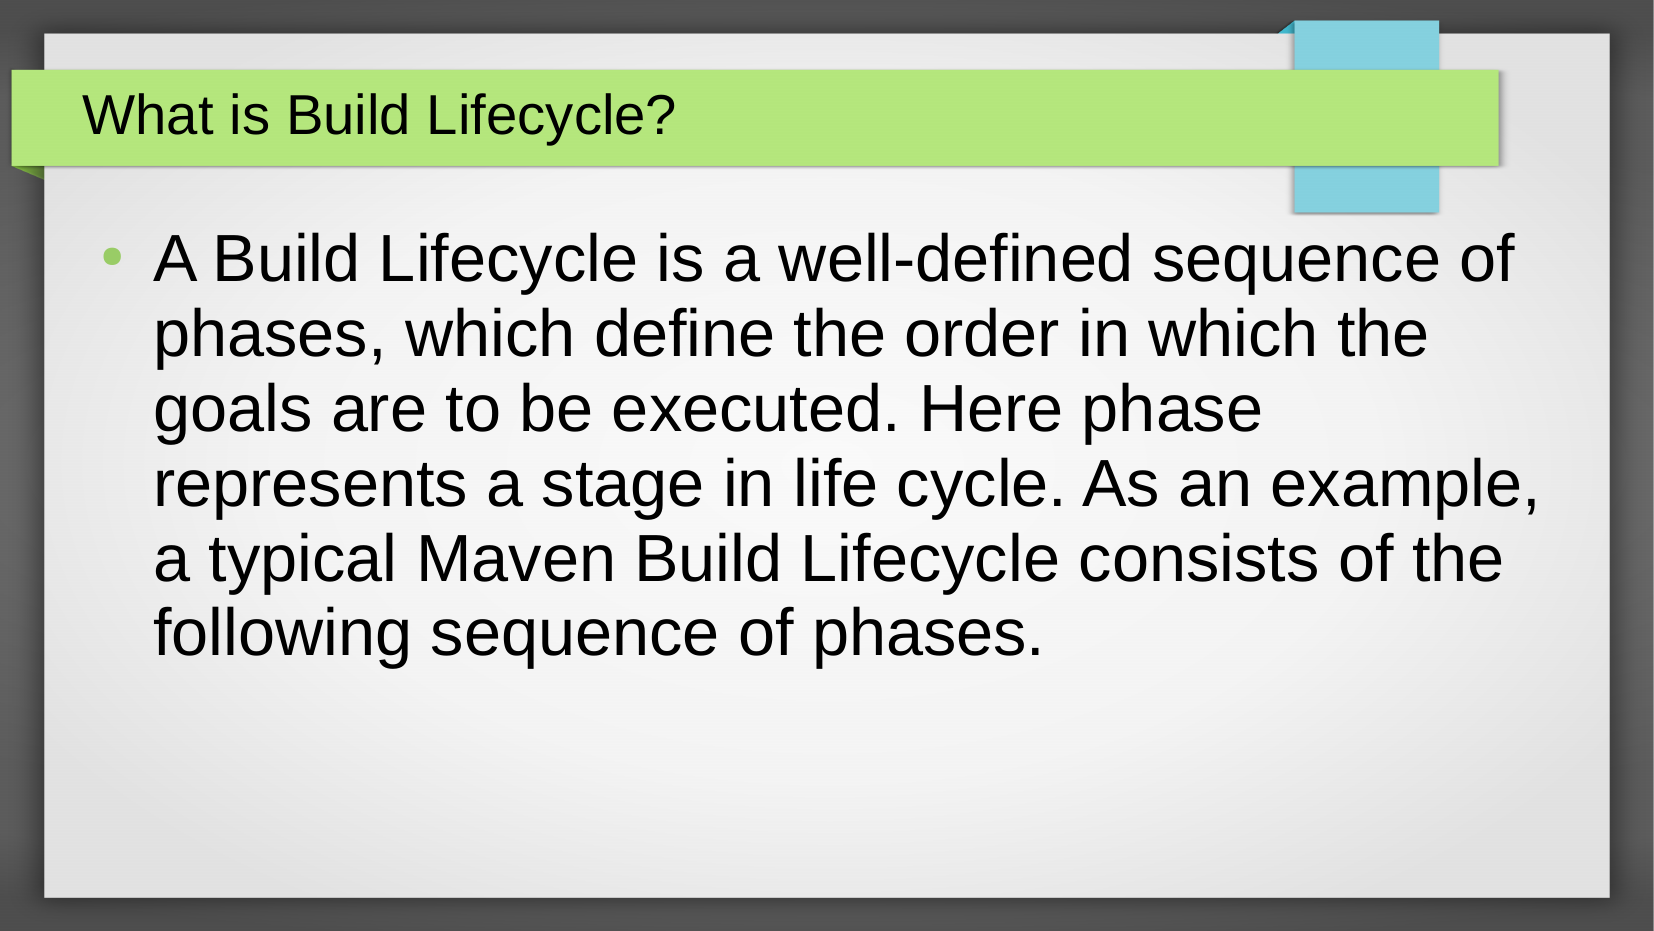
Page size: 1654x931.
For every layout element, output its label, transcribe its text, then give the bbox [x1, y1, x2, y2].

list A Build Lifecycle is a well-defined sequence of phases, which define the order in which the goals are to be executed. Here phase represents a stage in life cycle. As an example, a typical Maven Build Lifecycle consists of the following sequence of phases. [82, 221, 1571, 761]
picture [0, 0, 1654, 931]
title What is Build Lifecycle? [82, 70, 1264, 160]
